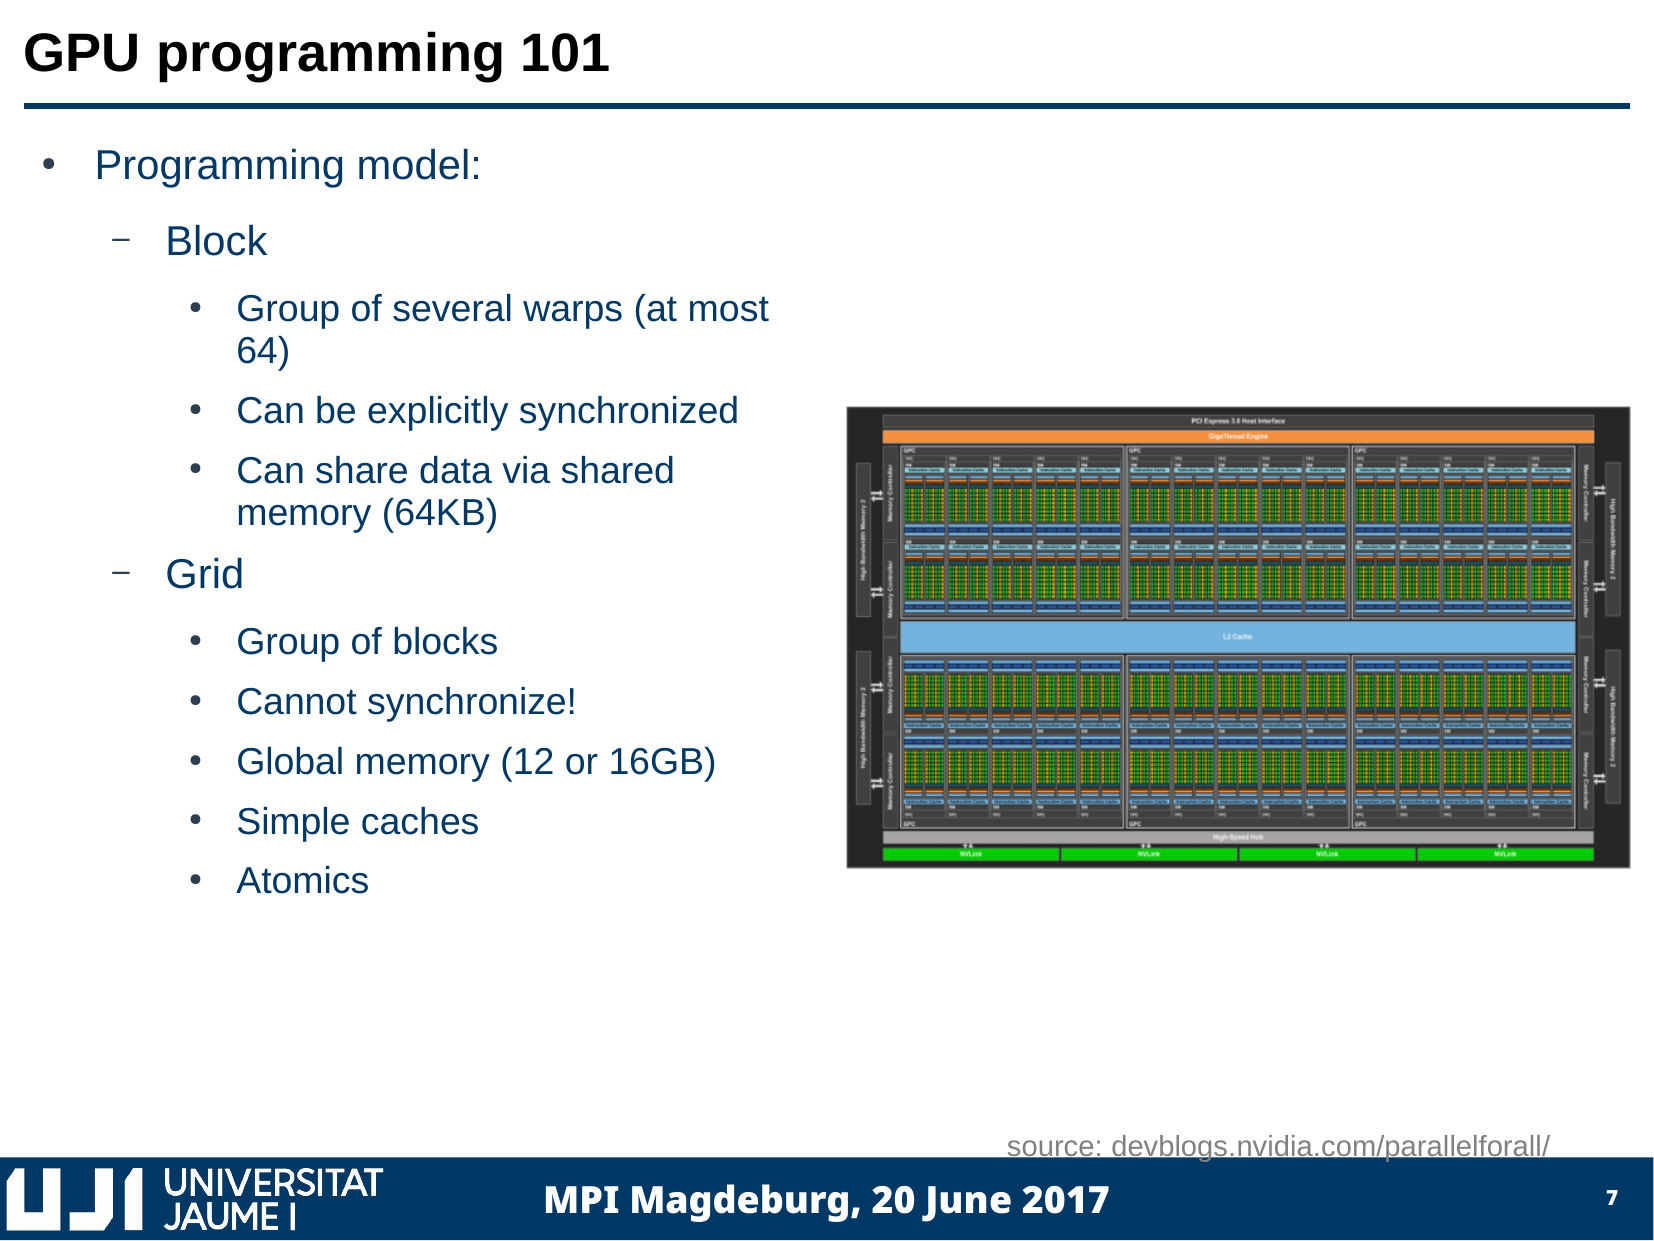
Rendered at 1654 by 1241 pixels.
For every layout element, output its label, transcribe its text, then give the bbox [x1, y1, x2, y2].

list Programming model: Block Group of several warps (at most 64) Can be explicitly synchronized Can share data via shared memory (64KB) Grid Group of blocks Cannot synchronize! Global memory (12 or 16GB) Simple caches Atomics [23, 141, 808, 1134]
text_box source: devblogs.nvidia.com/parallelforall/ [992, 1122, 1567, 1170]
picture [0, 1158, 390, 1241]
picture [846, 356, 1631, 920]
title GPU programming 101 [23, 0, 1630, 107]
